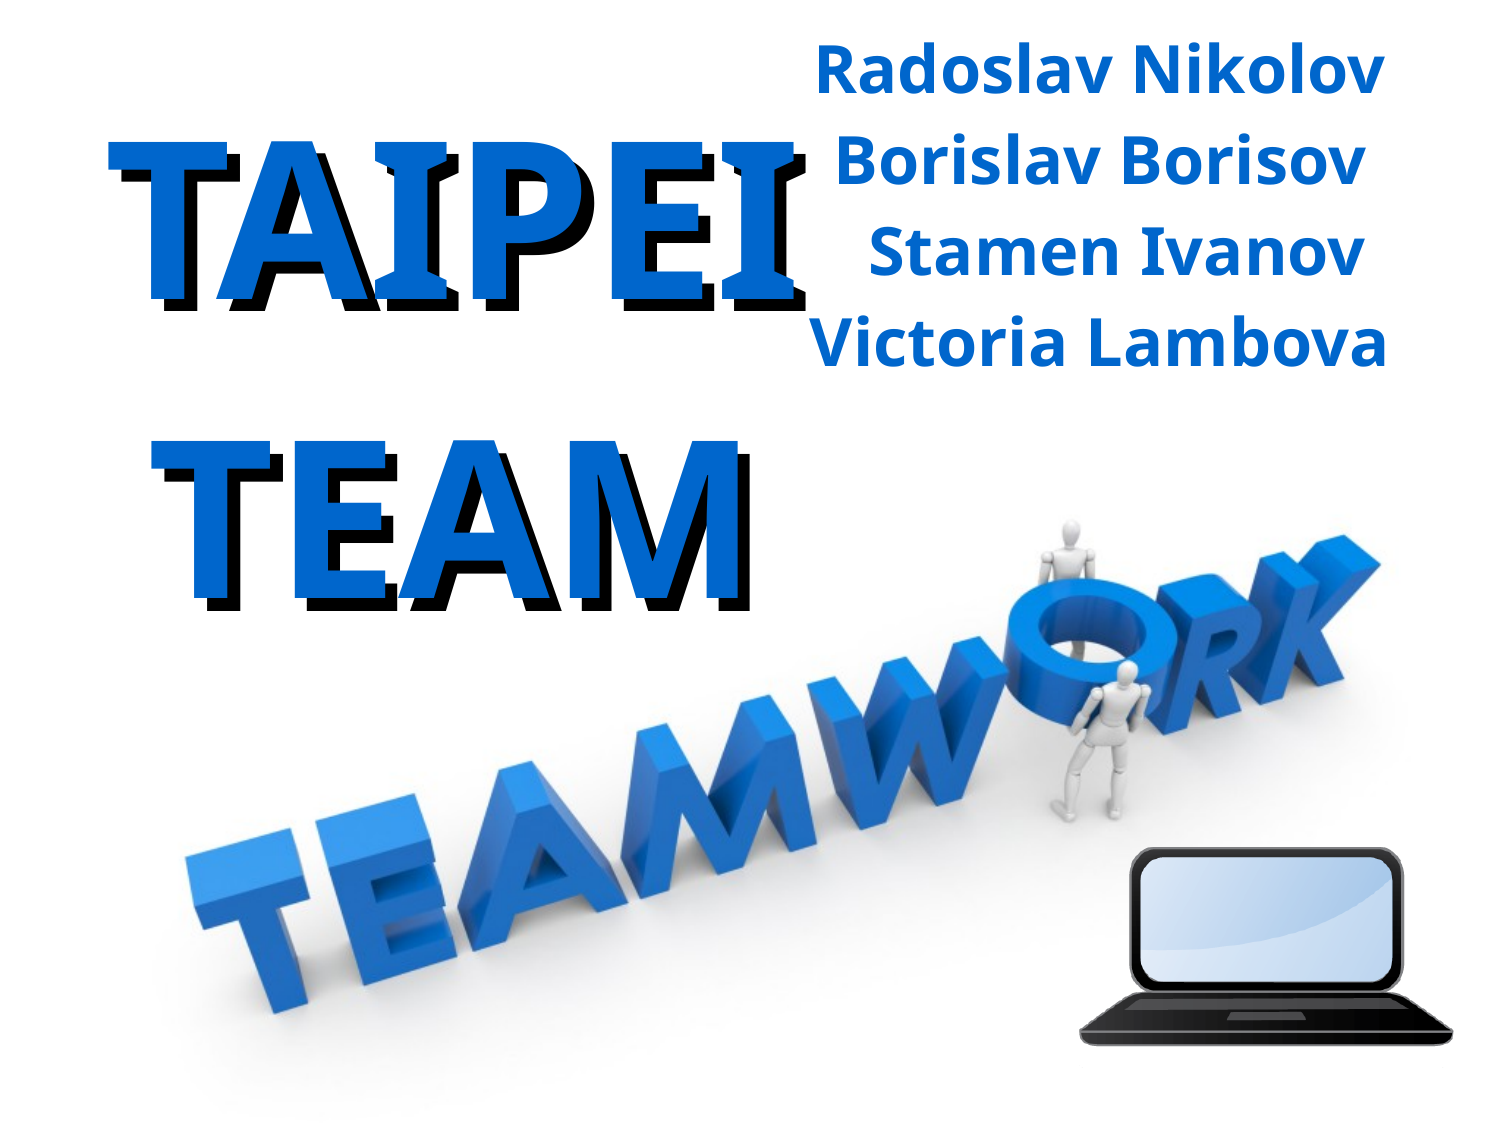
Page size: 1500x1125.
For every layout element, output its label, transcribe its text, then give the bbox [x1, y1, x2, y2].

text_box Radoslav Nikolov Borislav Borisov Stamen Ivanov Victoria Lambova [795, 15, 1456, 460]
text_box TAIPEI TEAM [90, 56, 613, 616]
picture [15, 374, 1500, 1125]
